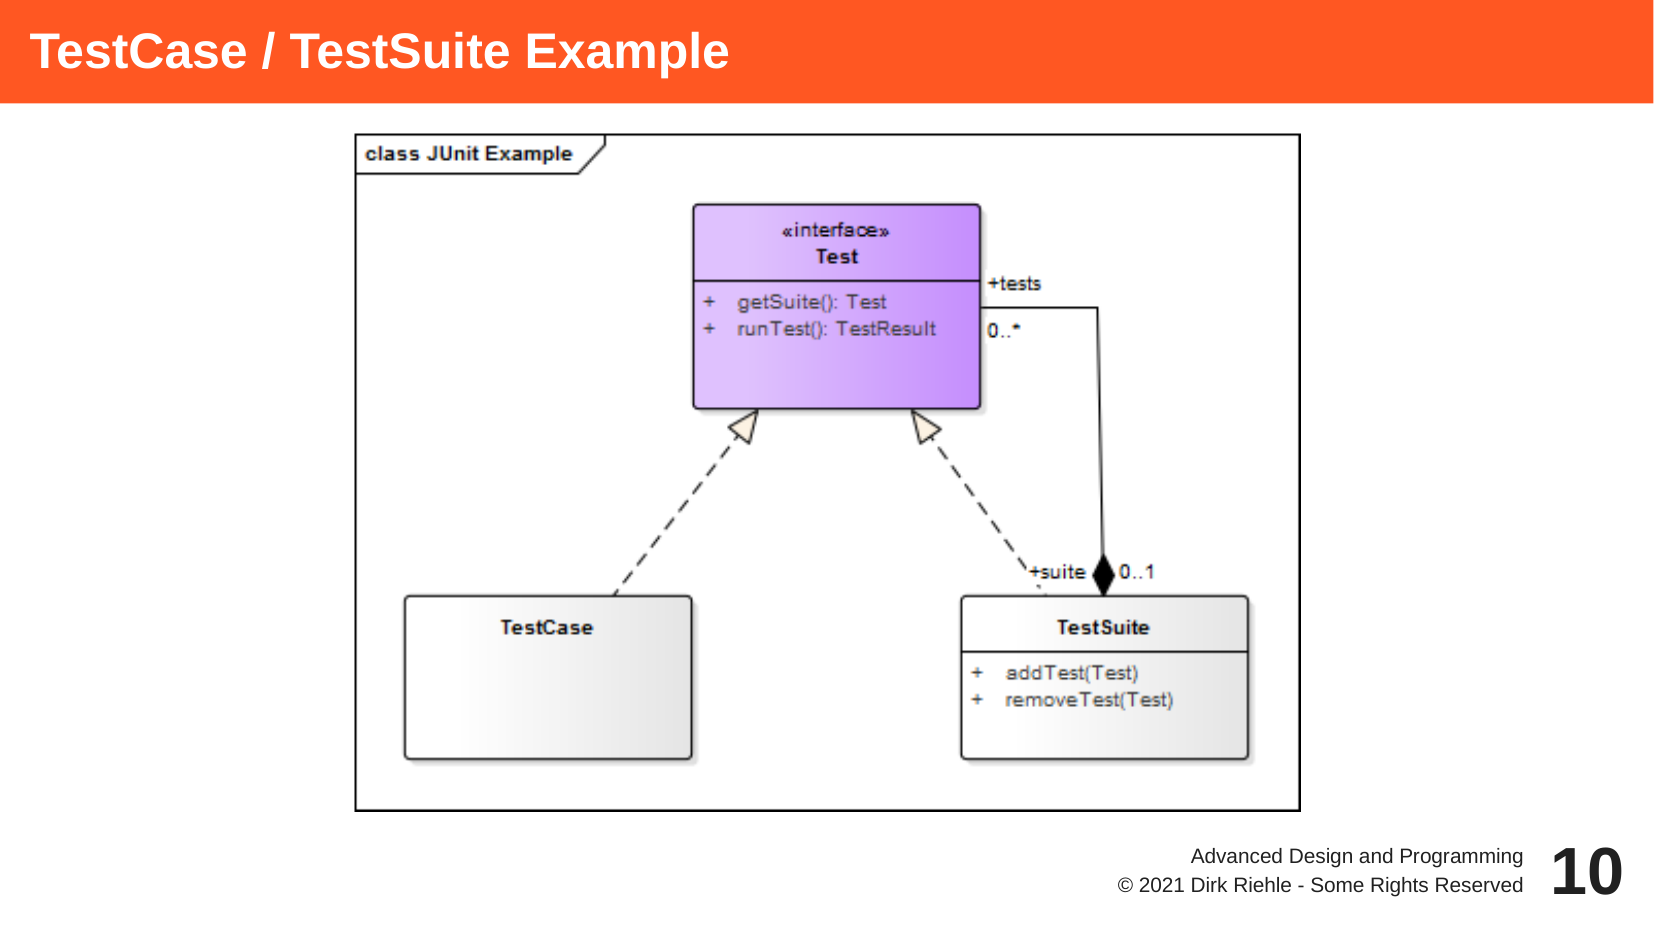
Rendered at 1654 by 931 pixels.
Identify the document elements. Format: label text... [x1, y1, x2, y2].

picture [353, 132, 1301, 813]
title TestCase / TestSuite Example [0, 0, 1654, 104]
